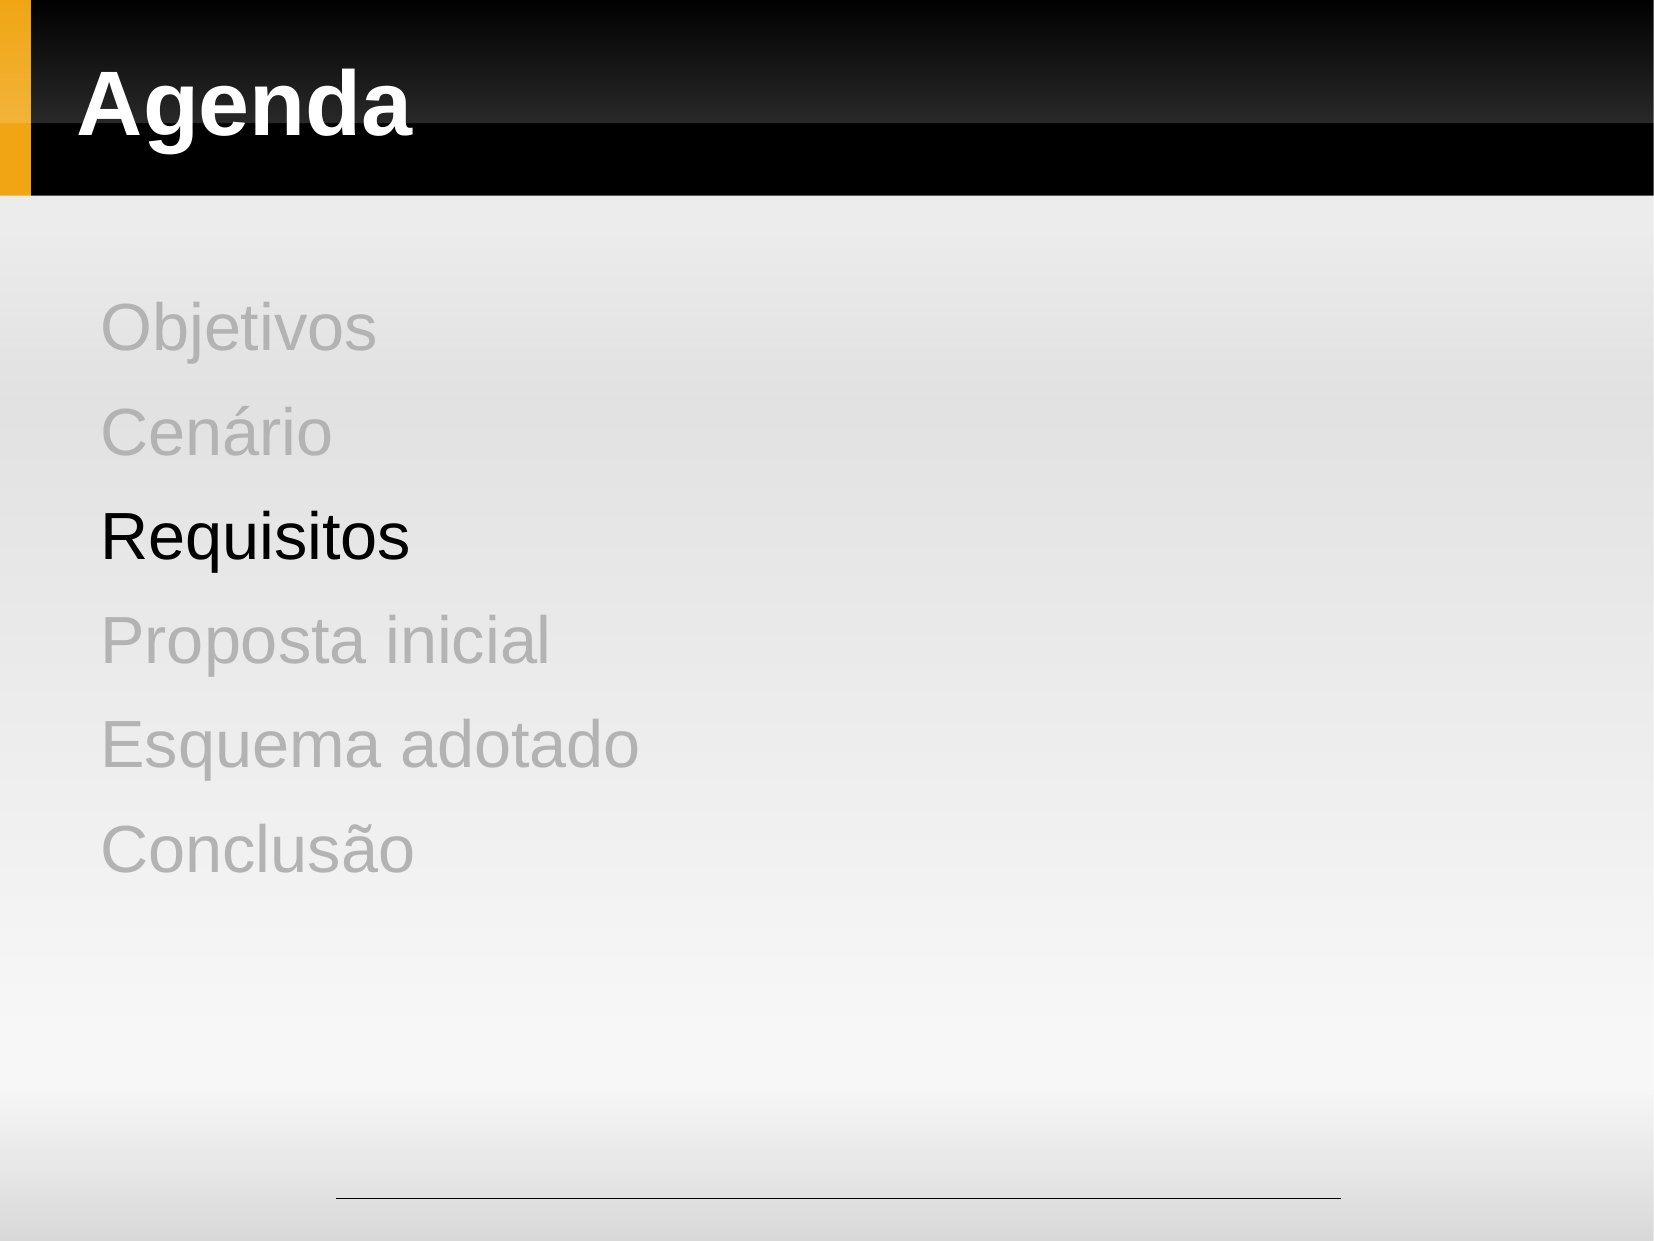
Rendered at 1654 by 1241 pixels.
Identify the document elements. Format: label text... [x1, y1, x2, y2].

list Objetivos Cenário Requisitos Proposta inicial Esquema adotado Conclusão [82, 290, 1571, 1094]
picture [0, 0, 1654, 1241]
title Agenda [76, 0, 1565, 208]
